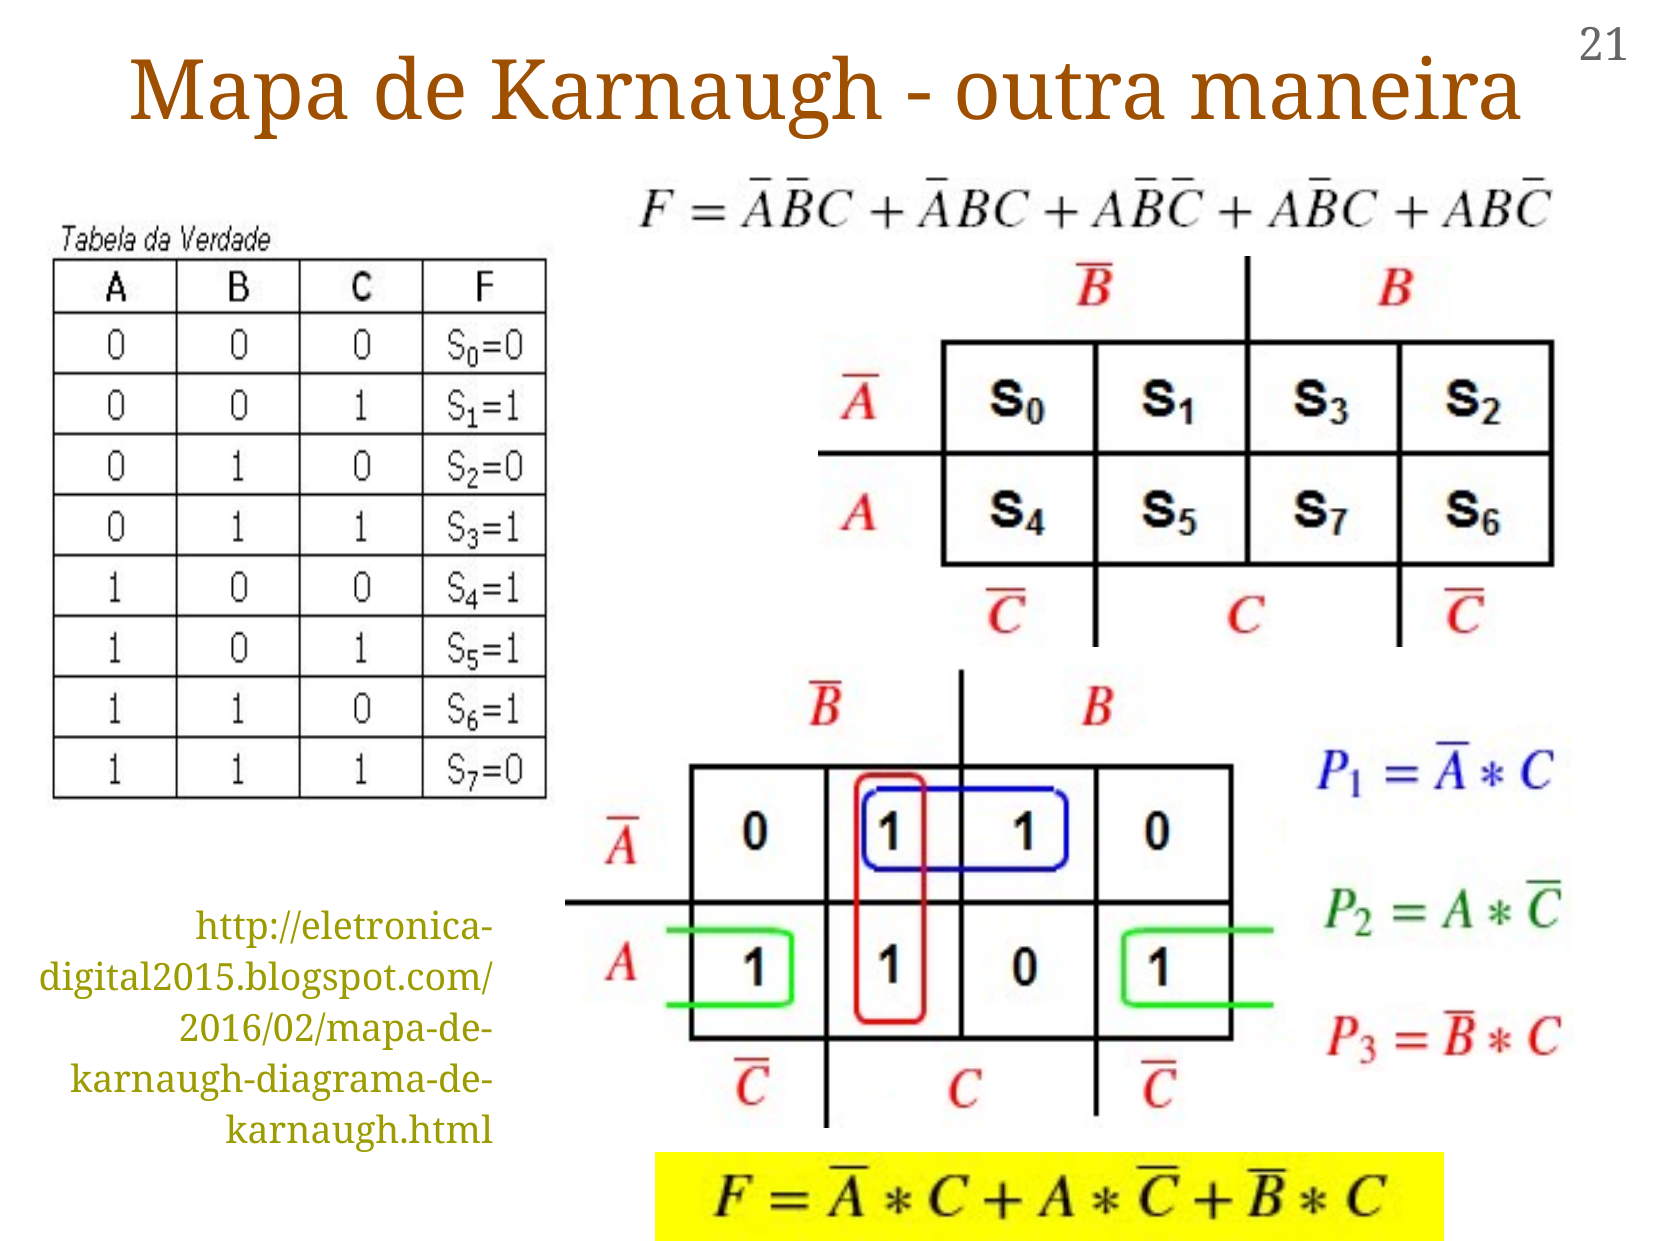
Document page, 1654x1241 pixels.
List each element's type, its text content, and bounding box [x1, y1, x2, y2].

picture [32, 201, 1574, 1128]
text_box http://eletronica-digital2015.blogspot.com/2016/02/mapa-de-karnaugh-diagrama-de-karnaugh.html [23, 891, 508, 1229]
title Mapa de Karnaugh - outra maneira [59, 29, 1595, 148]
picture [655, 1152, 1444, 1241]
picture [625, 160, 1572, 647]
